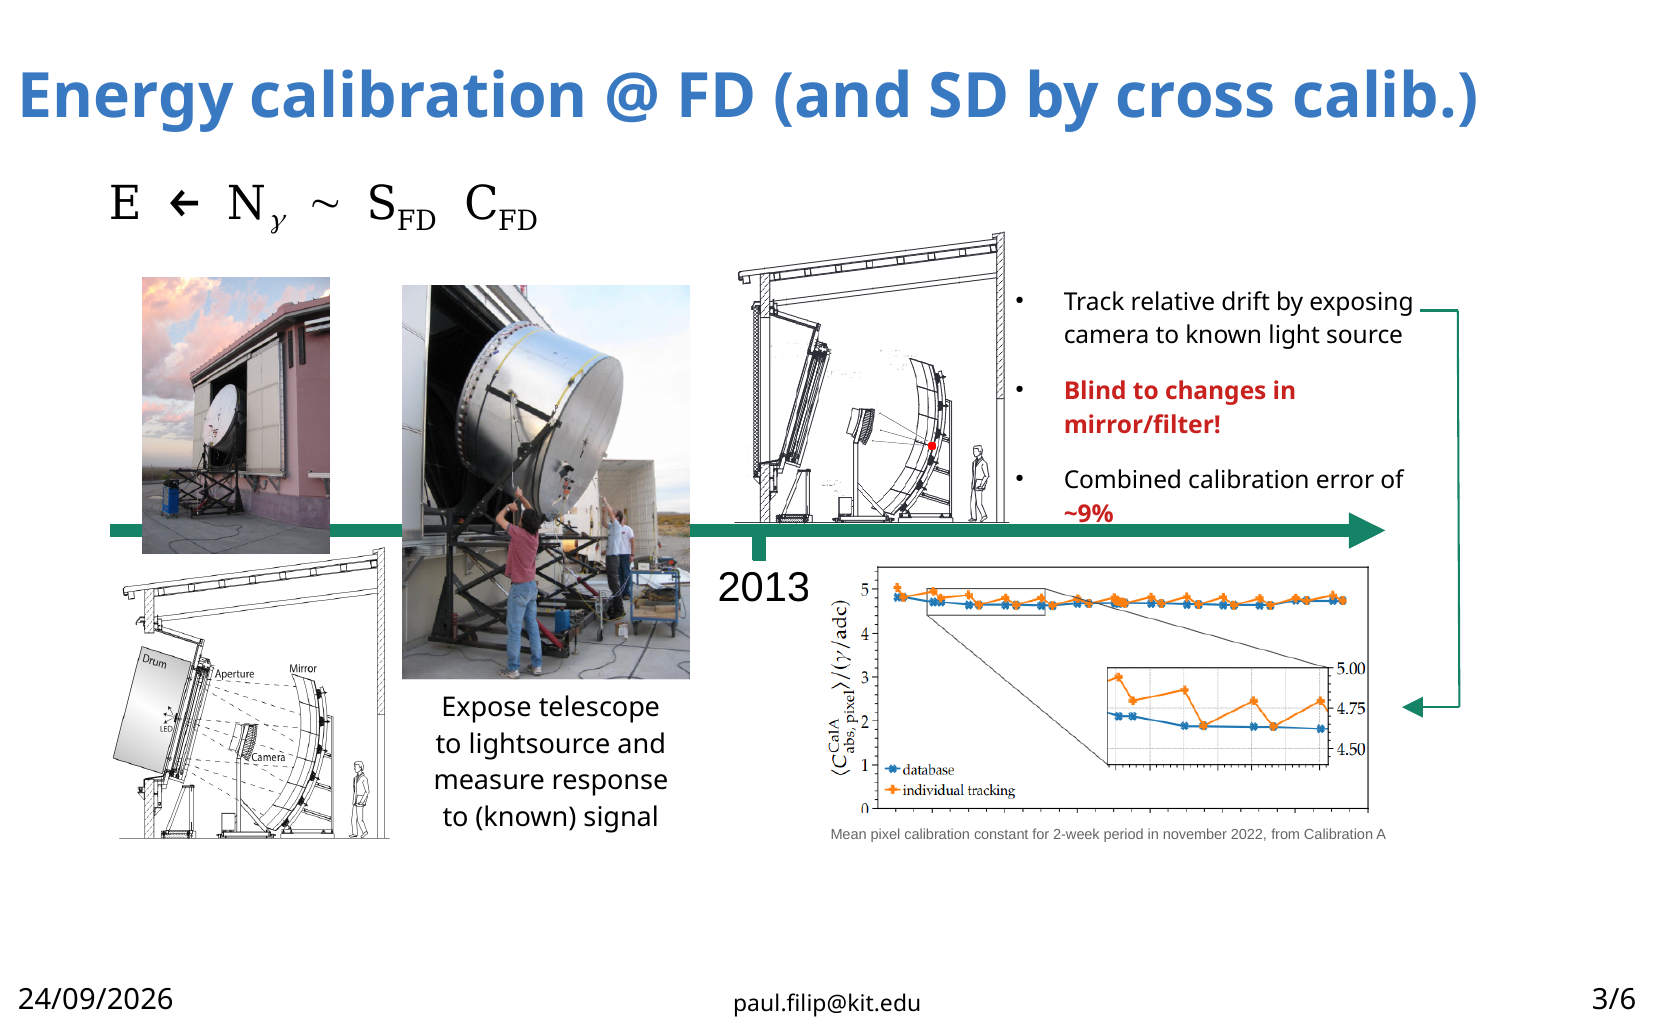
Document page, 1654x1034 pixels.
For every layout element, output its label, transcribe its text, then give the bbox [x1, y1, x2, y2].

picture [0, 0, 1654, 1034]
text_box 2013 [702, 556, 807, 620]
title Energy calibration @ FD (and SD by cross calib.) [18, 50, 1632, 128]
list Track relative drift by exposing camera to known light source Blind to changes in mirror/filter! Combined calibration error of ~9% [999, 284, 1450, 535]
list Expose telescope to lightsource and measure response to (known) signal [360, 687, 671, 855]
chart [108, 175, 539, 238]
text_box Mean pixel calibration constant for 2-week period in november 2022, from Calibration A [815, 819, 1422, 883]
